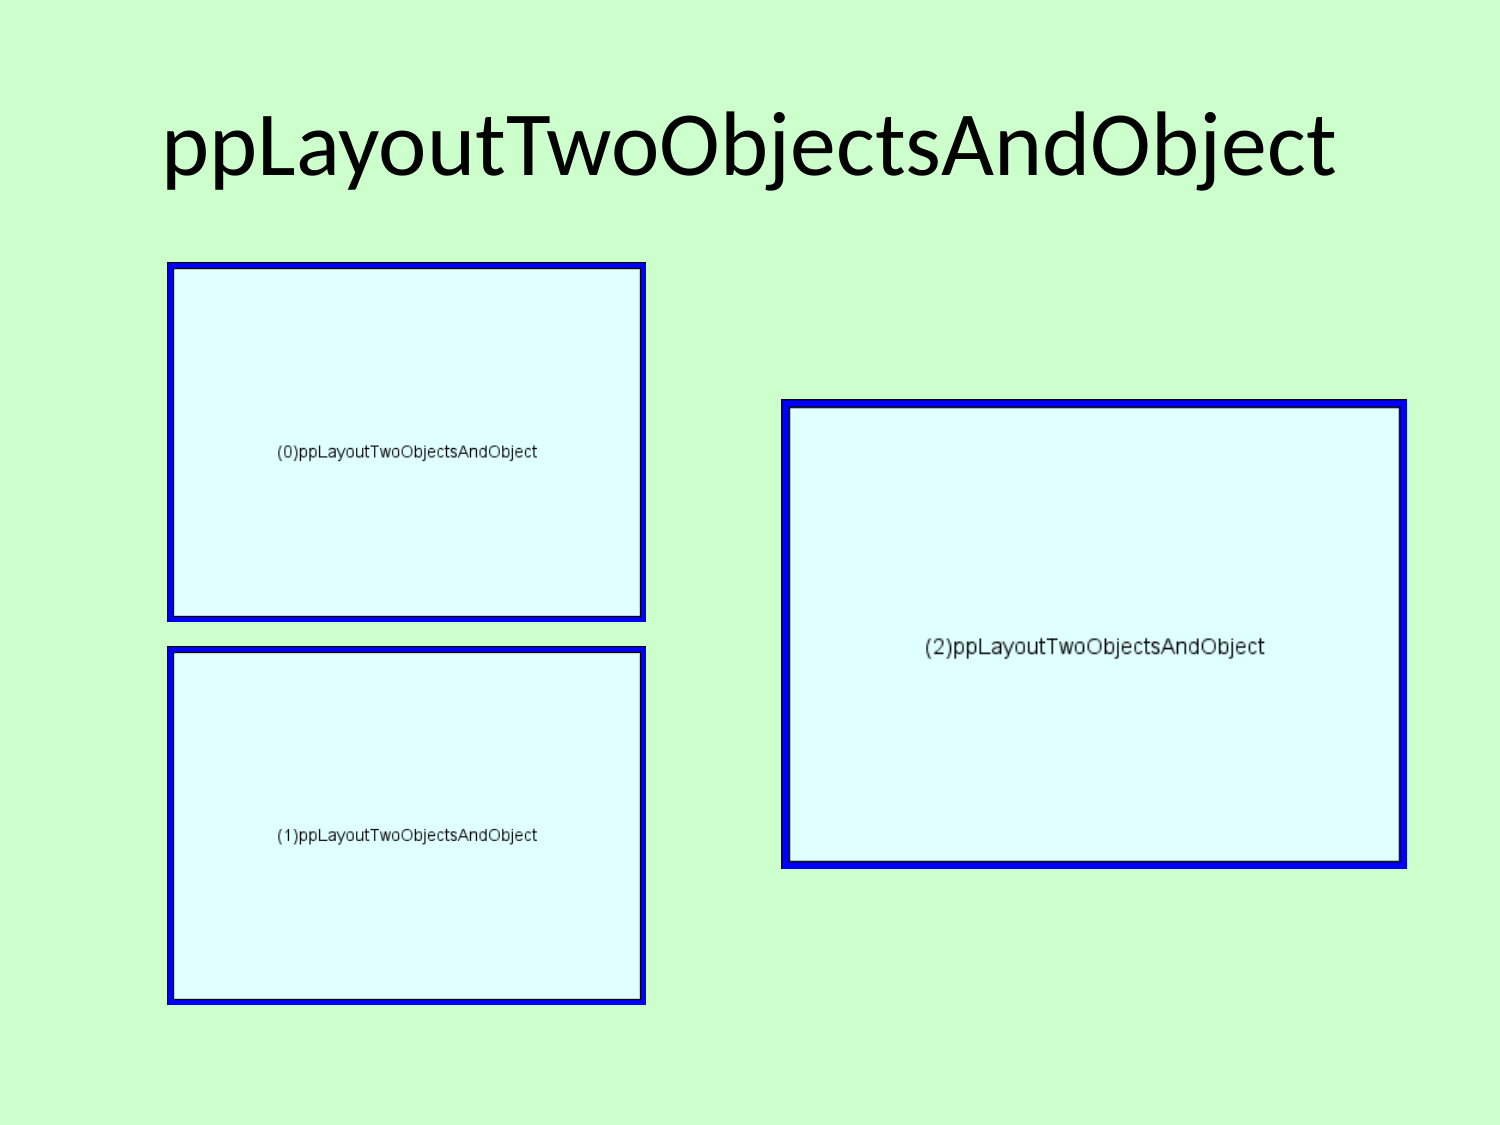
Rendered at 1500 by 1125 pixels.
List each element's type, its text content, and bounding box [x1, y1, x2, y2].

title ppLayoutTwoObjectsAndObject [75, 45, 1426, 233]
picture [167, 646, 646, 1006]
picture [167, 262, 646, 622]
picture [781, 399, 1407, 869]
